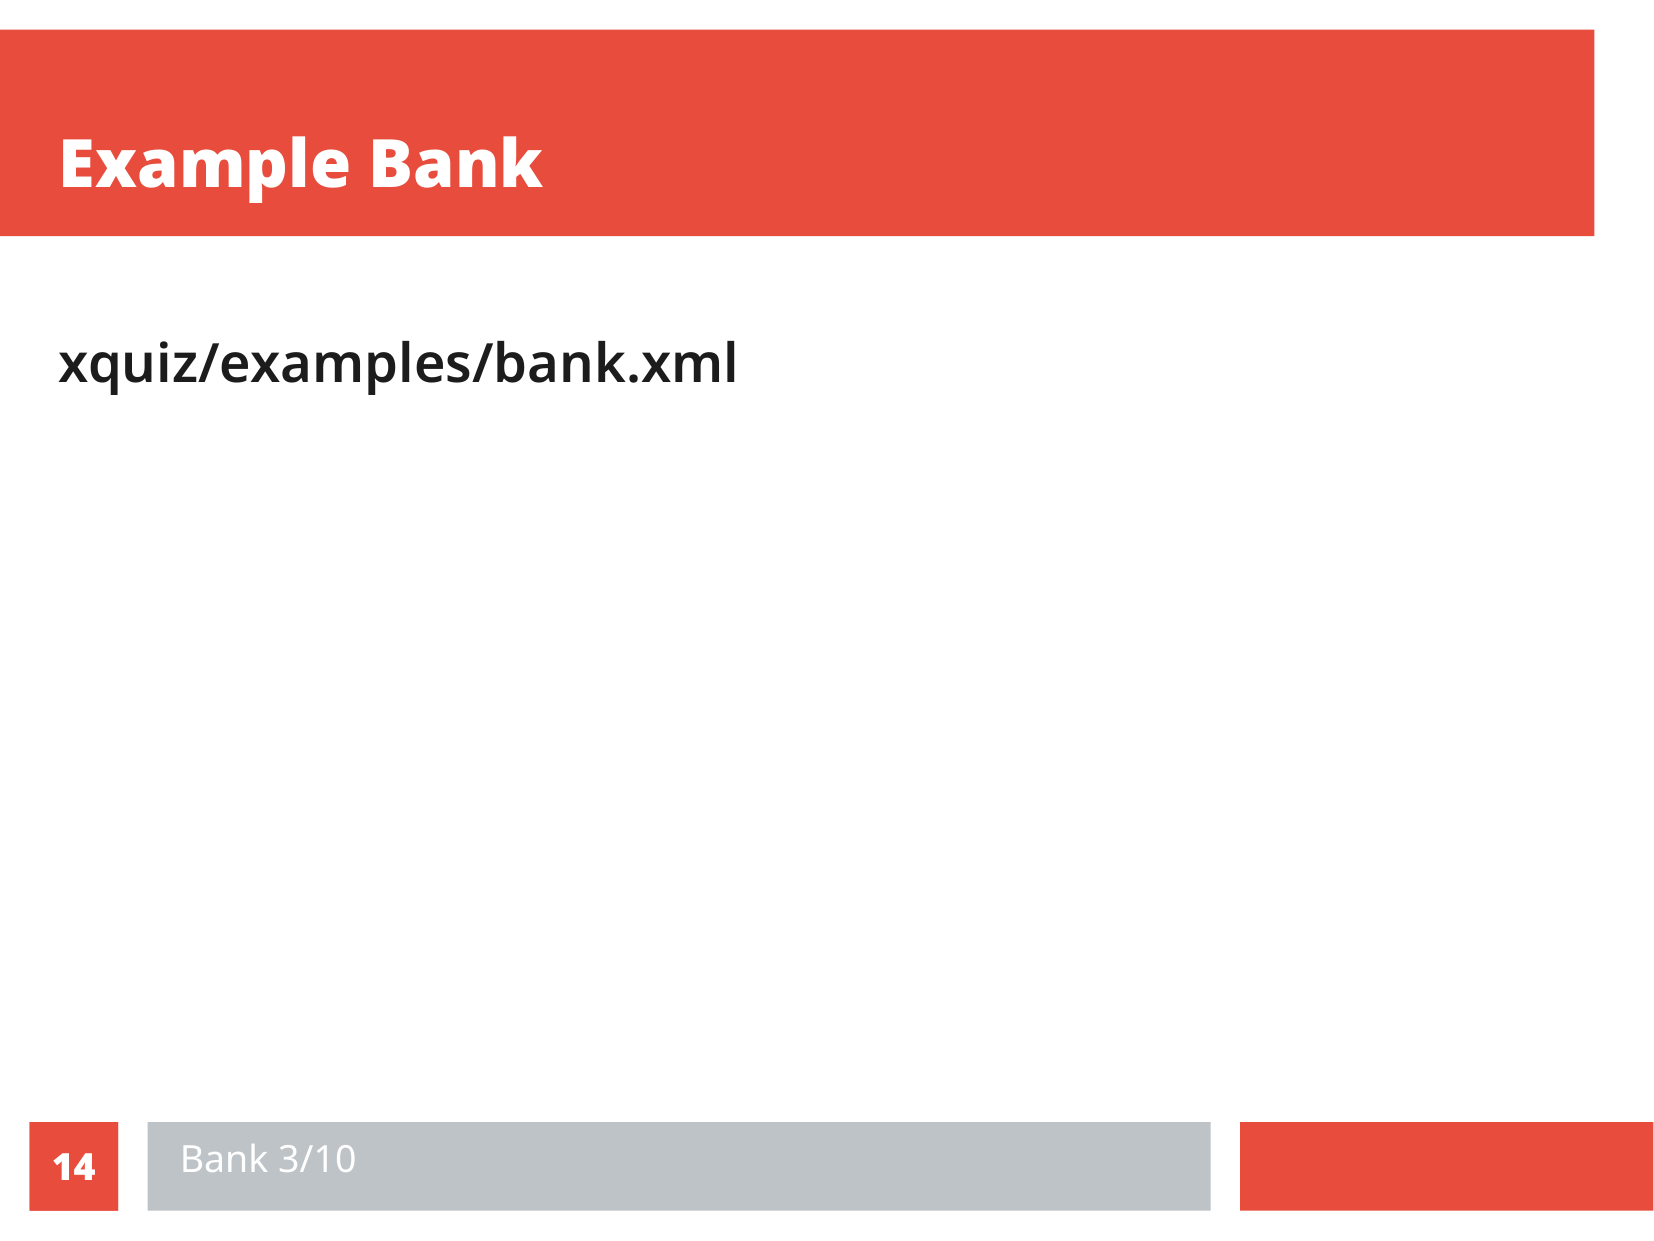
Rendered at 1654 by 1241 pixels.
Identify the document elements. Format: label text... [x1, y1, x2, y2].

list xquiz/examples/bank.xml [59, 324, 1565, 1093]
title Example Bank [59, 59, 1595, 207]
text_box Bank 3/10 [165, 1125, 736, 1184]
